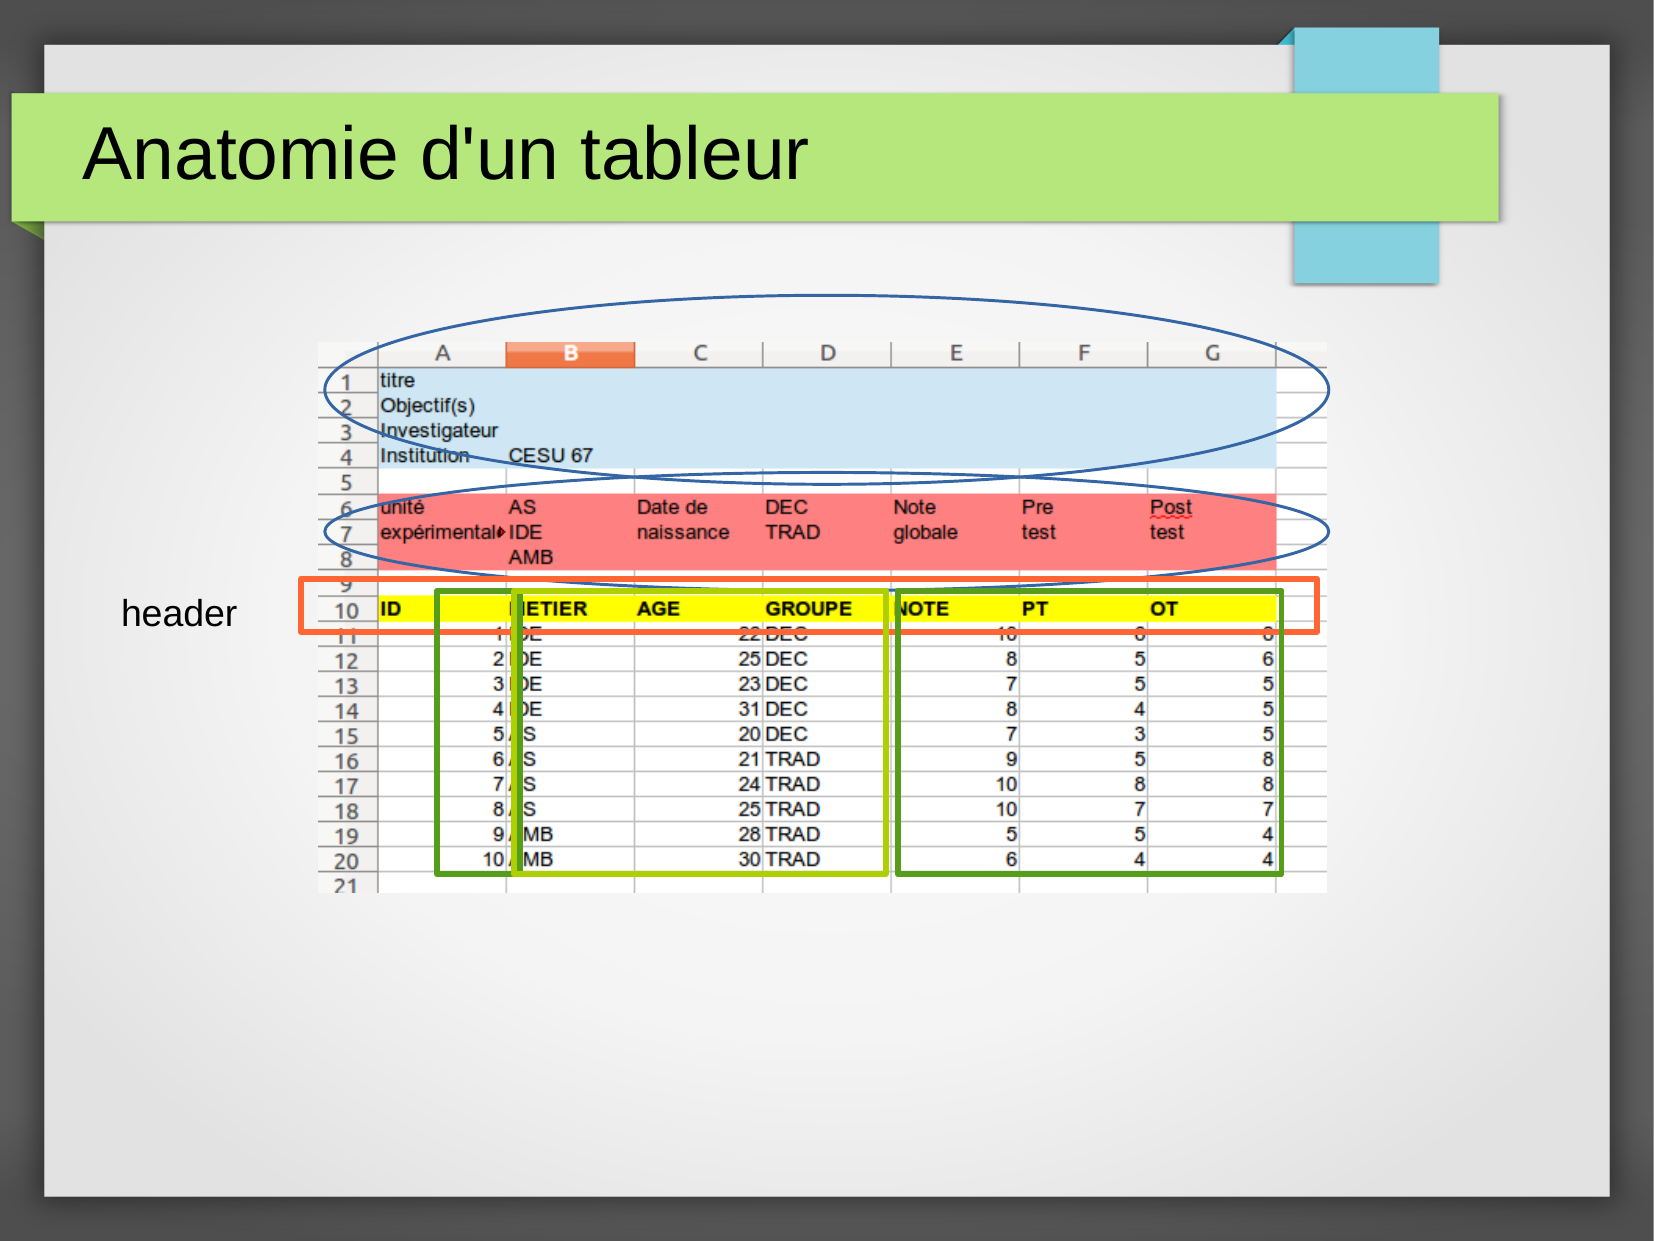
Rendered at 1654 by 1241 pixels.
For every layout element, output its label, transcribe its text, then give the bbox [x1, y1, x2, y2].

picture [0, 0, 1654, 1241]
text_box header [106, 584, 260, 642]
title Anatomie d'un tableur [82, 94, 1264, 213]
